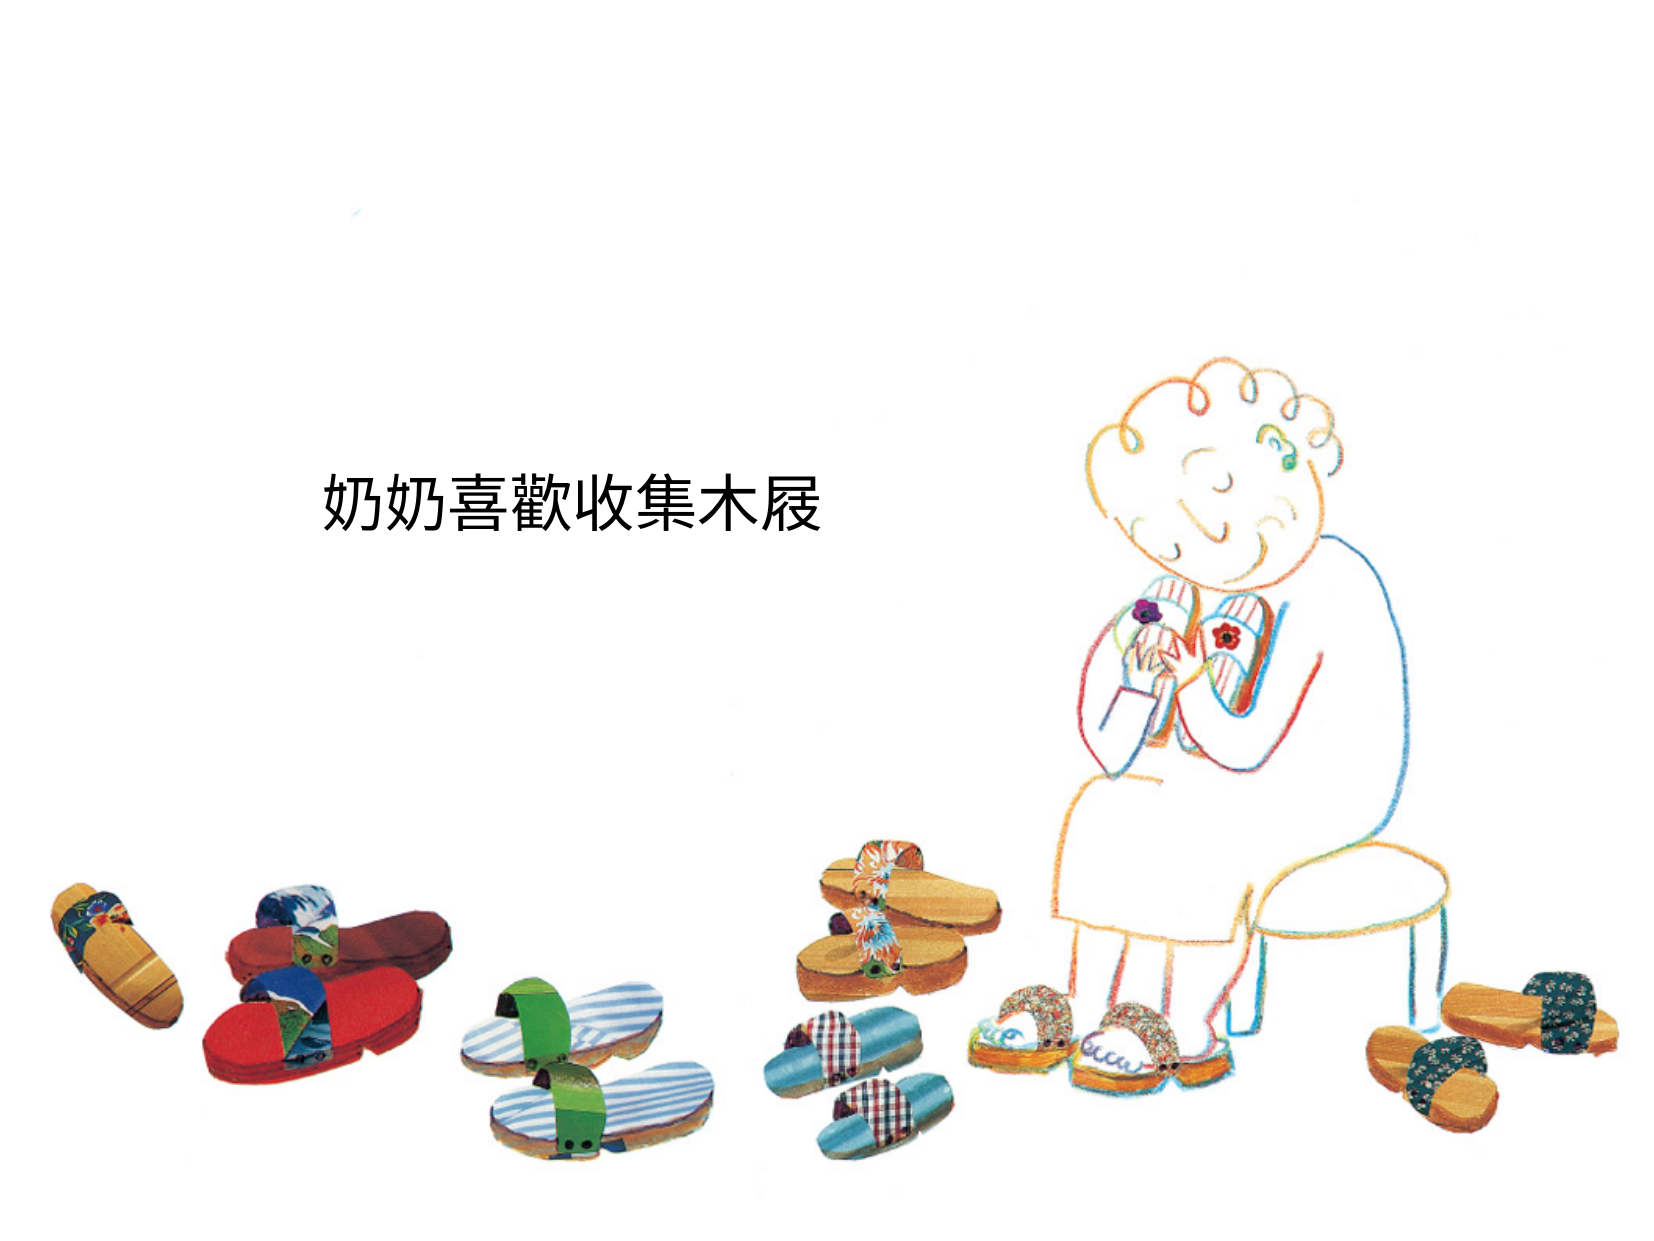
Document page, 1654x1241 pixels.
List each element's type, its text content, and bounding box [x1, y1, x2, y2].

title 奶奶喜歡收集木屐 [200, 395, 945, 603]
picture [26, 20, 1627, 1221]
